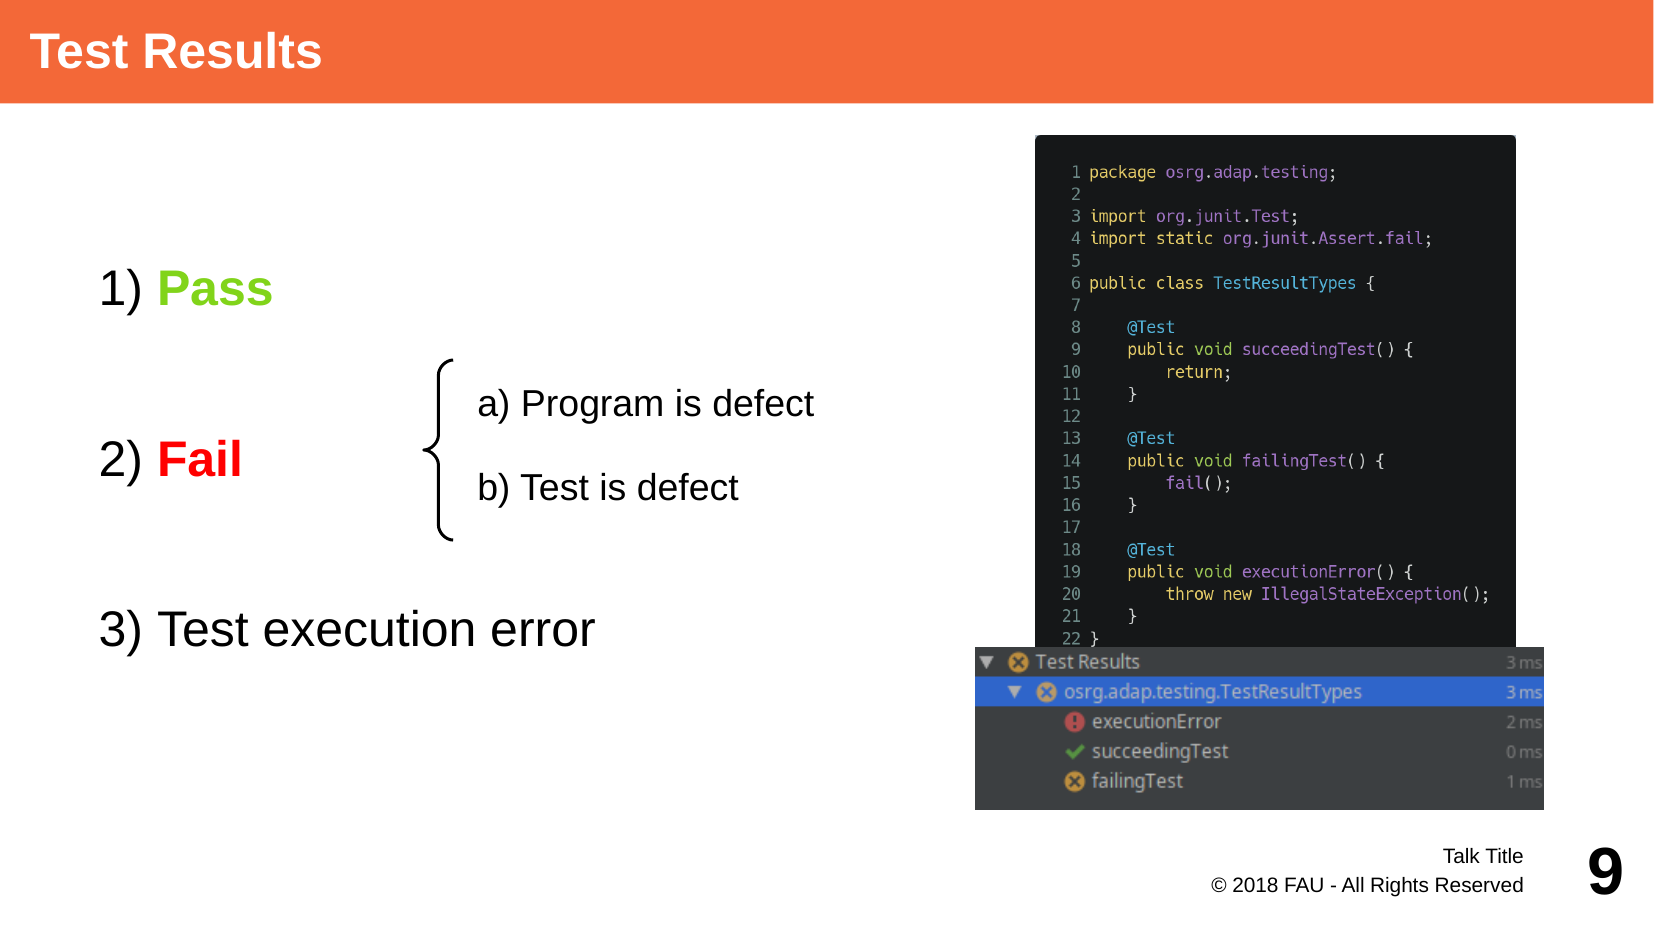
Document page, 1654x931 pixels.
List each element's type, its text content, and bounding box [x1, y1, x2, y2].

title Test Results [0, 0, 1654, 104]
text_box Pass Fail Test execution error [86, 152, 687, 766]
text_box a) Program is defect b) Test is defect [465, 294, 856, 597]
picture [975, 134, 1544, 811]
